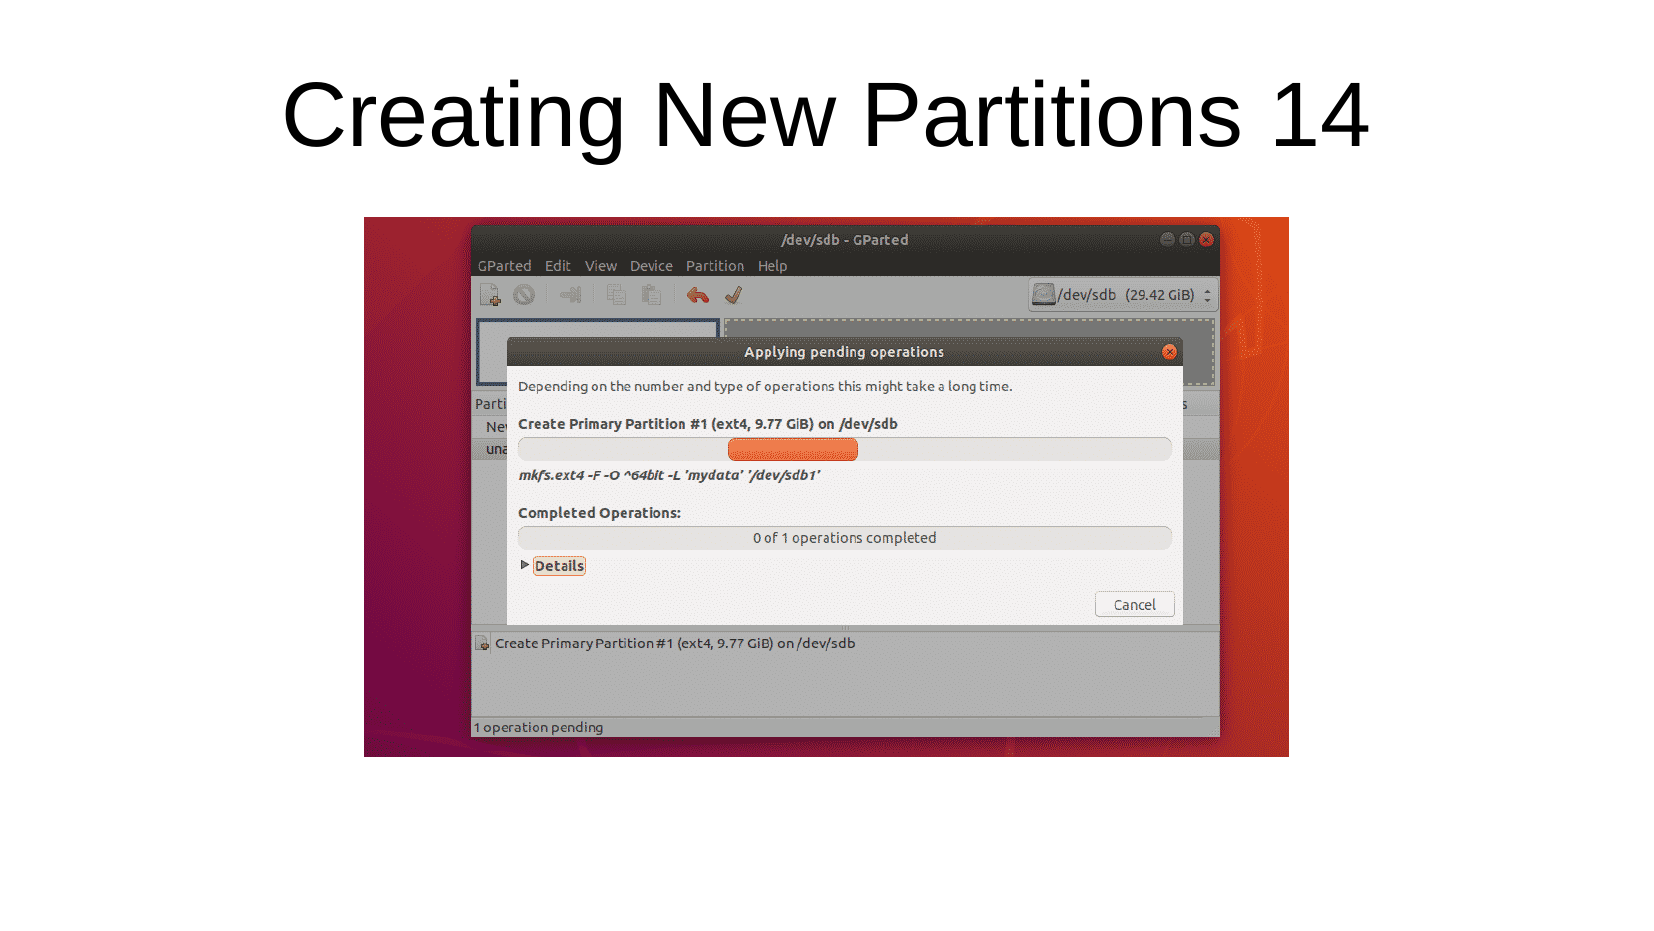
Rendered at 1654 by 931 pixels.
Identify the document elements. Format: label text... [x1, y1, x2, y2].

title Creating New Partitions 14 [82, 37, 1571, 193]
picture [364, 217, 1289, 758]
